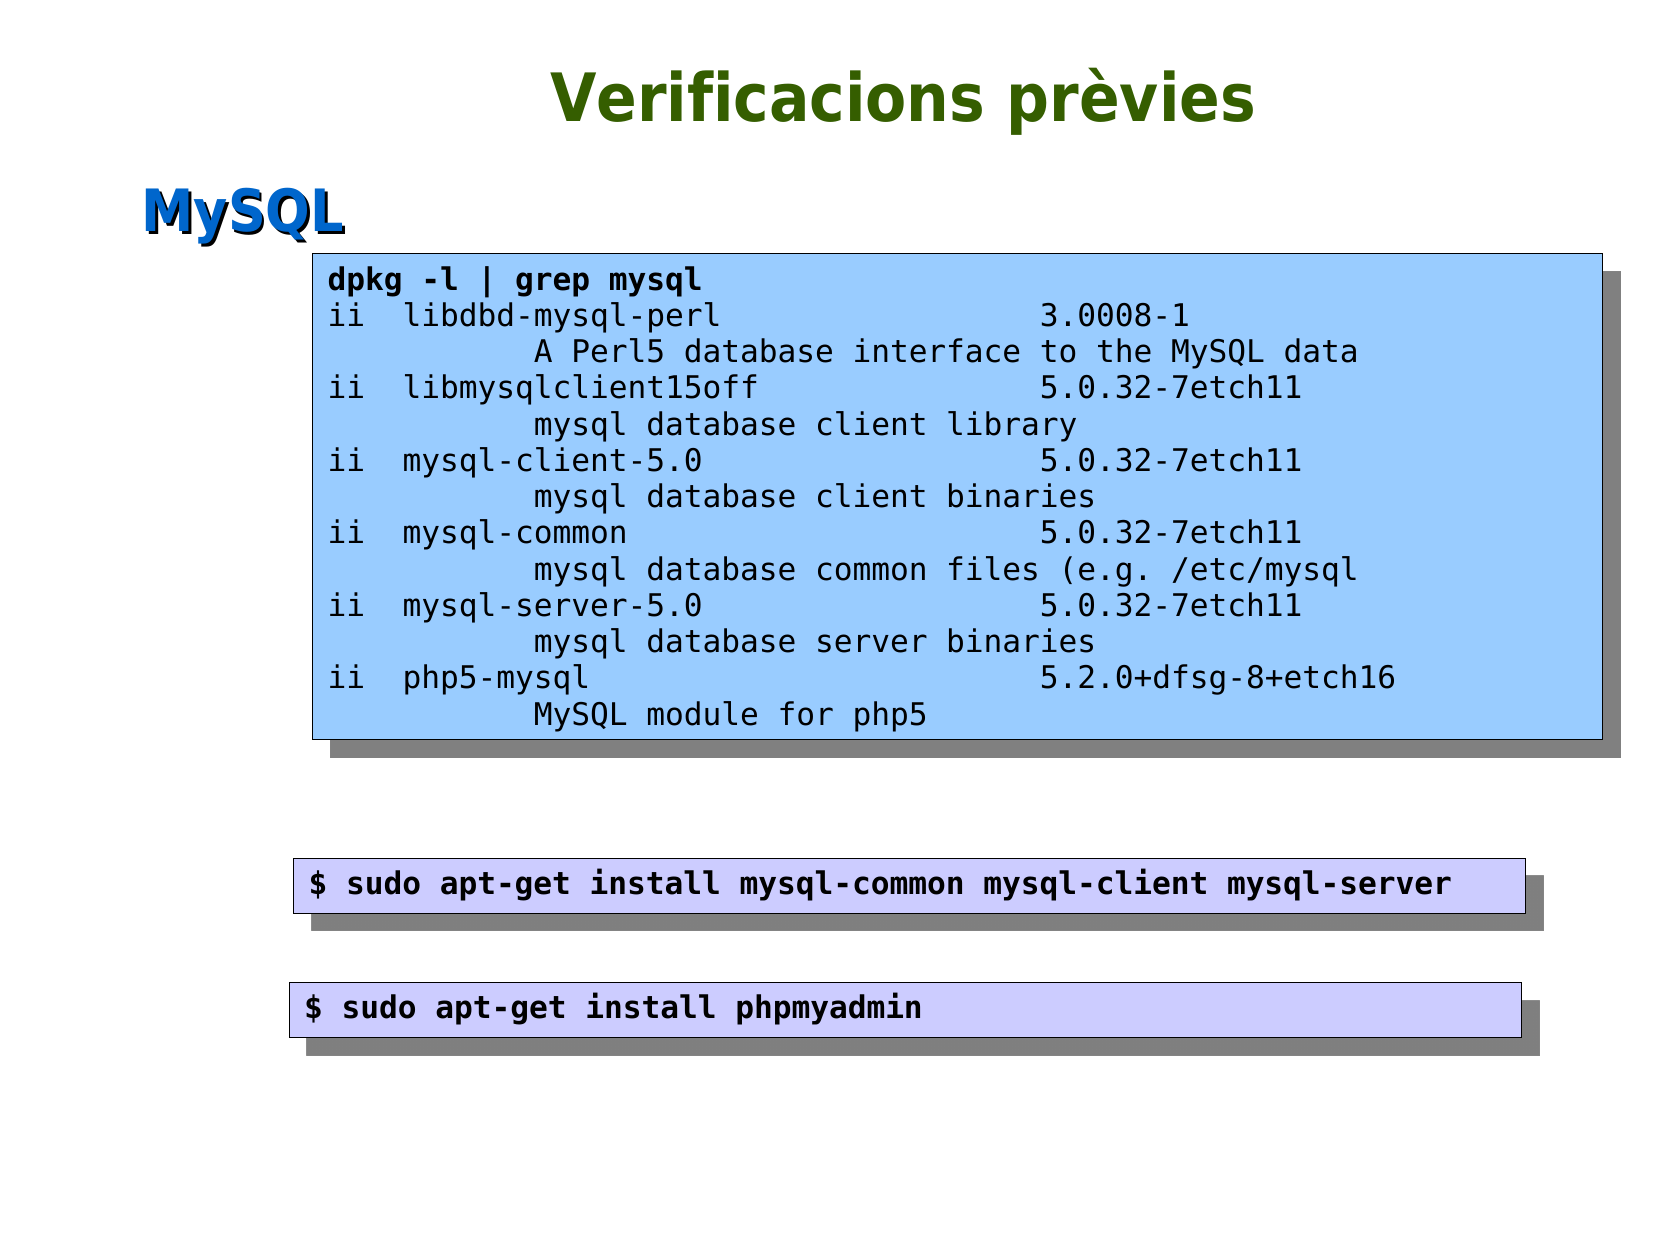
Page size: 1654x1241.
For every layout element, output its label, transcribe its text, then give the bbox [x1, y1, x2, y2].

list MySQL [141, 177, 1630, 1013]
title Verificacions prèvies [159, 49, 1648, 148]
text_box dpkg -l | grep mysql ii libdbd-mysql-perl 3.0008-1 A Perl5 database interface to the MySQL data ii libmysqlclient15off 5.0.32-7etch11 mysql database client library ii mysql-client-5.0 5.0.32-7etch11 mysql database client binaries ii mysql-common 5.0.32-7etch11 mysql database common files (e.g. /etc/mysql ii mysql-server-5.0 5.0.32-7etch11 mysql database server binaries ii php5-mysql 5.2.0+dfsg-8+etch16 MySQL module for php5 [312, 253, 1603, 740]
text_box $ sudo apt-get install phpmyadmin [289, 982, 1522, 1038]
text_box $ sudo apt-get install mysql-common mysql-client mysql-server [293, 858, 1526, 914]
